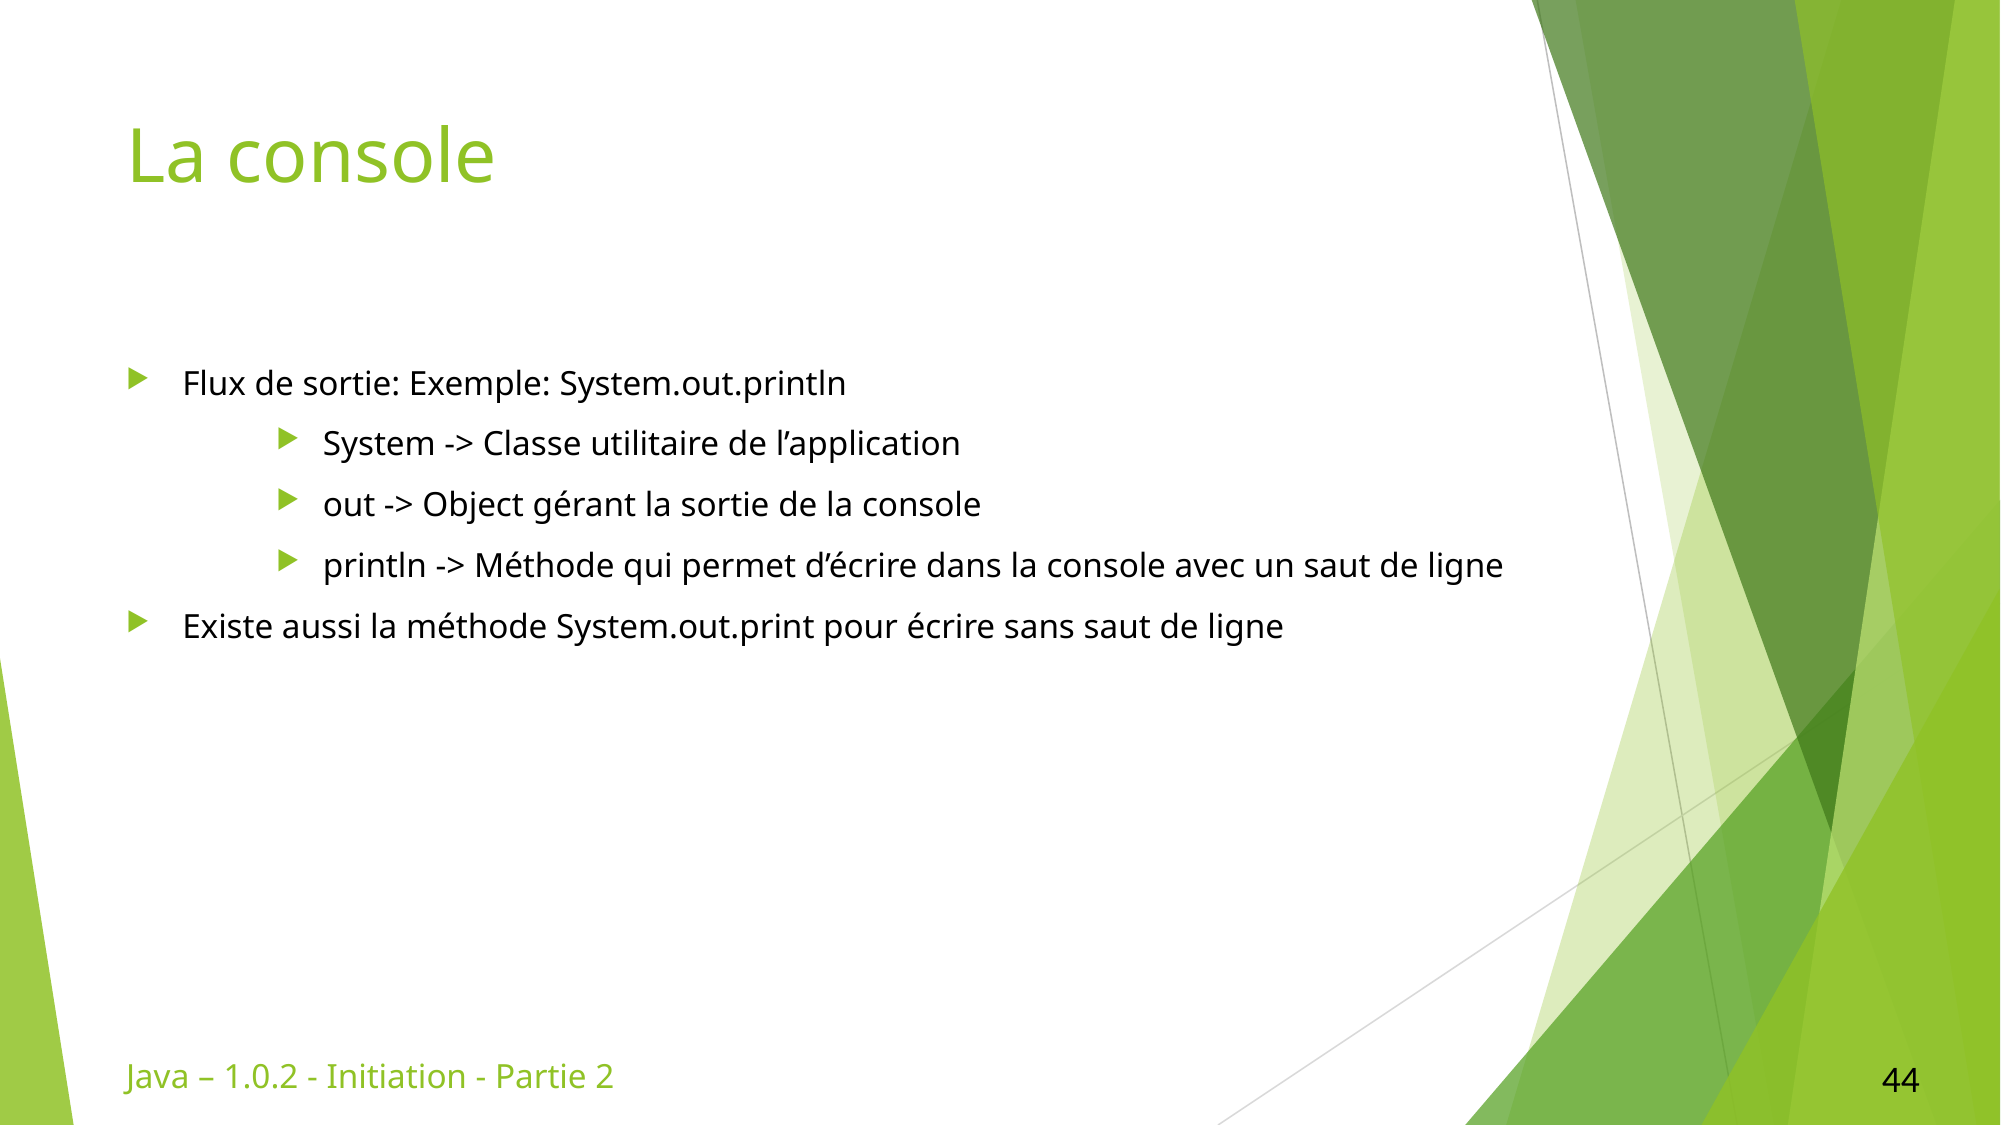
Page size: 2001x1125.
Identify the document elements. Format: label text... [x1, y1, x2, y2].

title La console [111, 99, 1522, 317]
list Flux de sortie: Exemple: System.out.println System -> Classe utilitaire de l’application out -> Object gérant la sortie de la console println -> Méthode qui permet d’écrire dans la console avec un saut de ligne Existe aussi la méthode System.out.print pour écrire sans saut de ligne [111, 354, 1522, 992]
text_box Java – 1.0.2 - Initiation - Partie 2 [111, 1047, 1094, 1109]
text_box [1866, 1047, 1979, 1108]
